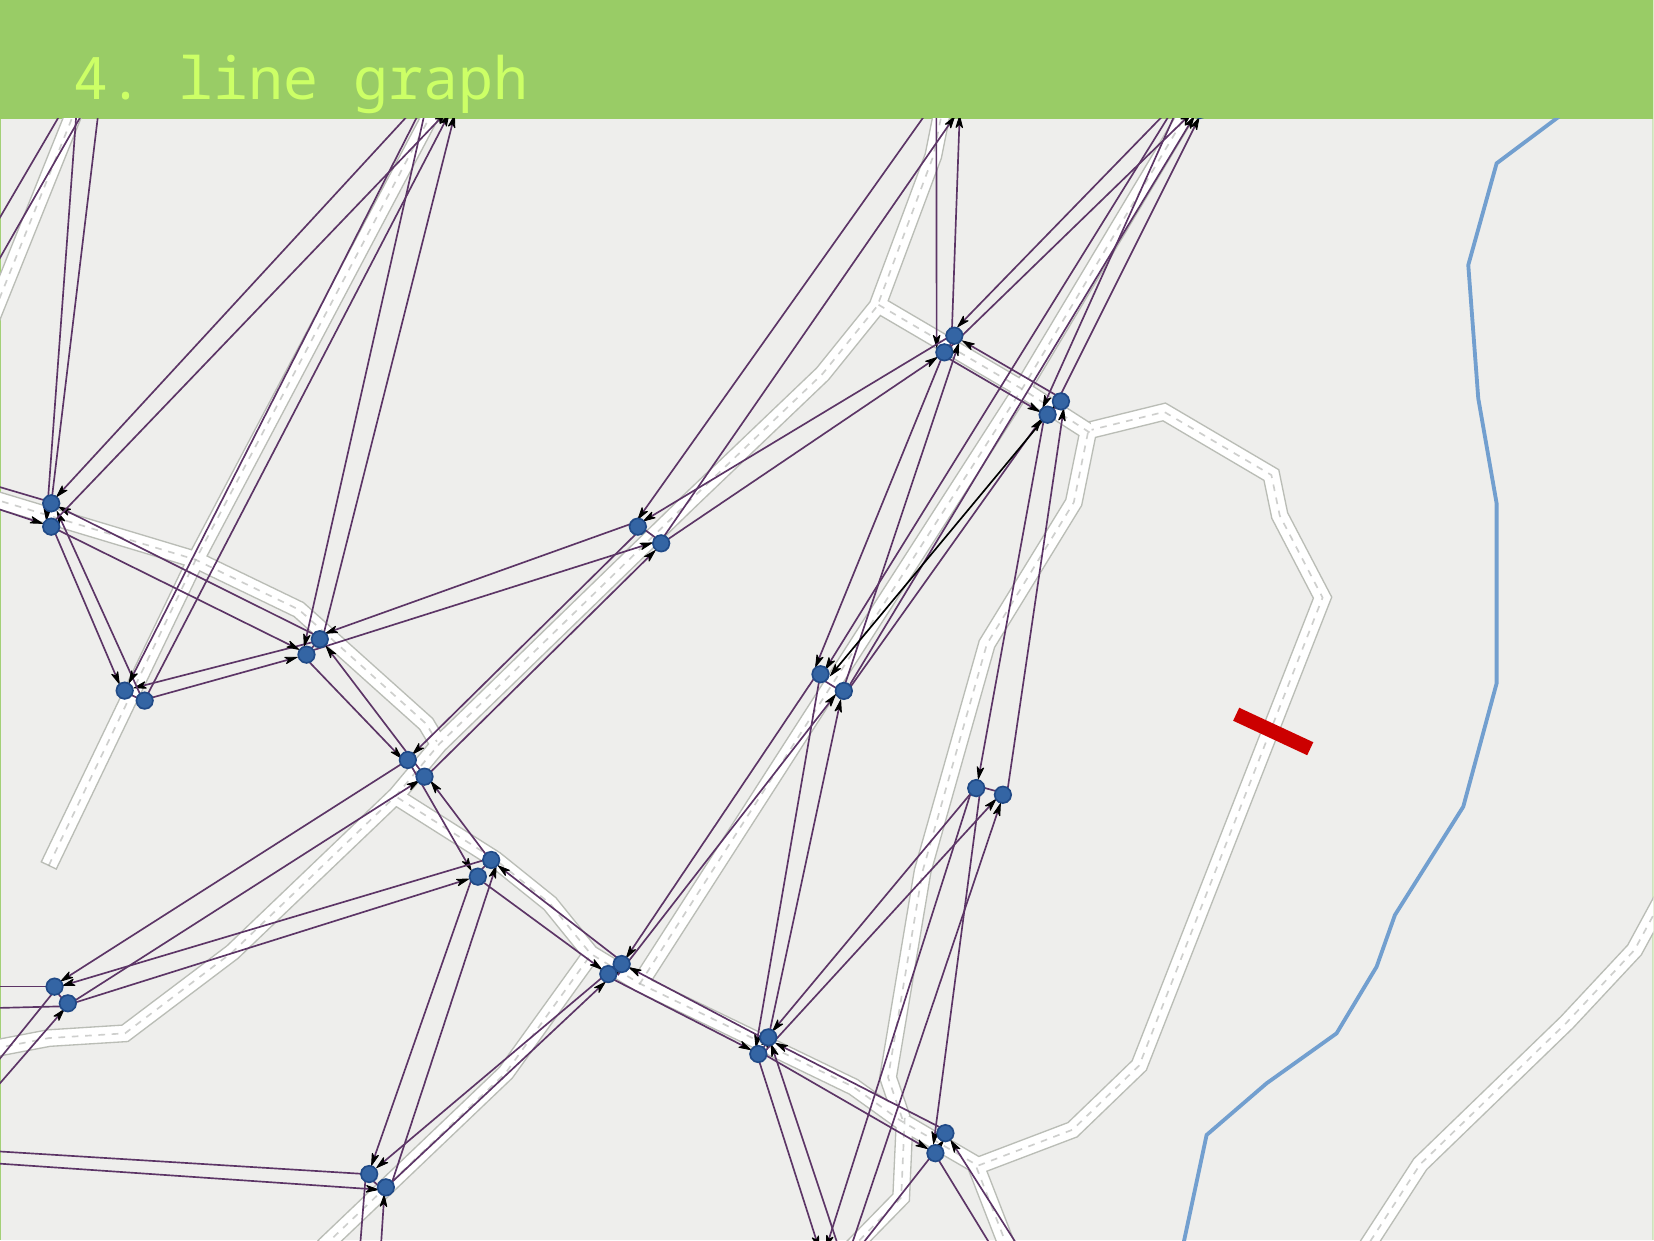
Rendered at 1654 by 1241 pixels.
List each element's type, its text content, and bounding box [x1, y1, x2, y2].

picture [0, 118, 1654, 1241]
text_box 4. line graph [59, 29, 544, 115]
